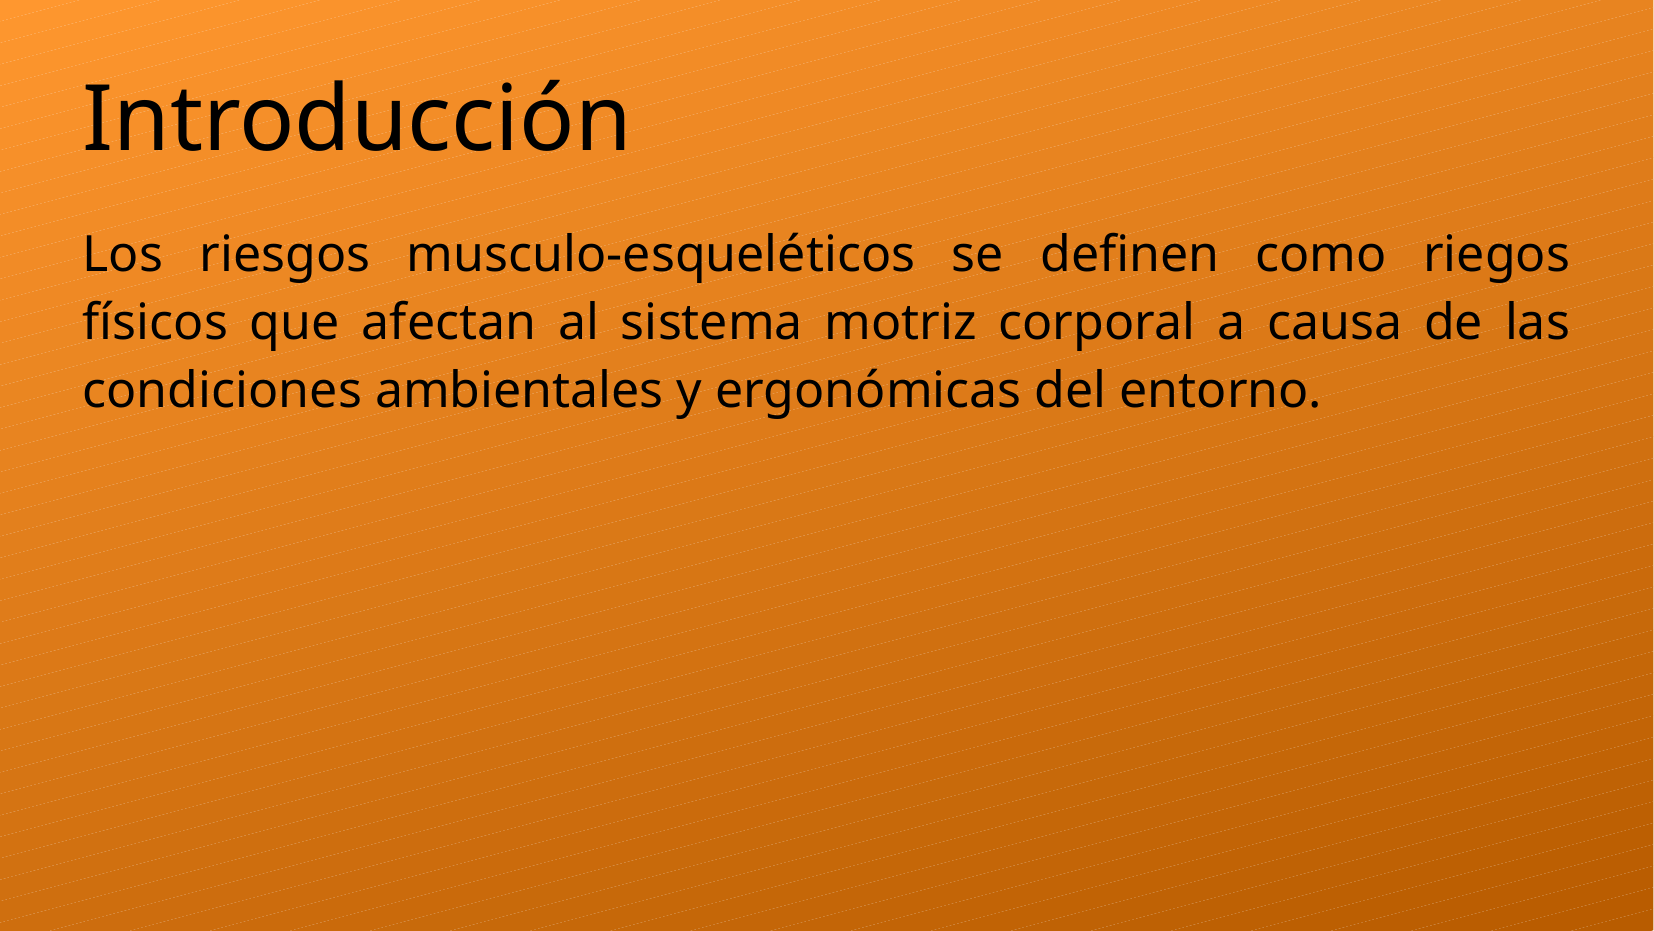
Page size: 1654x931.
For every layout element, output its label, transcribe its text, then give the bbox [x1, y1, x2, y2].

title Introducción [82, 37, 1571, 193]
list Los riesgos musculo-esqueléticos se definen como riegos físicos que afectan al sistema motriz corporal a causa de las condiciones ambientales y ergonómicas del entorno. [82, 217, 1571, 758]
